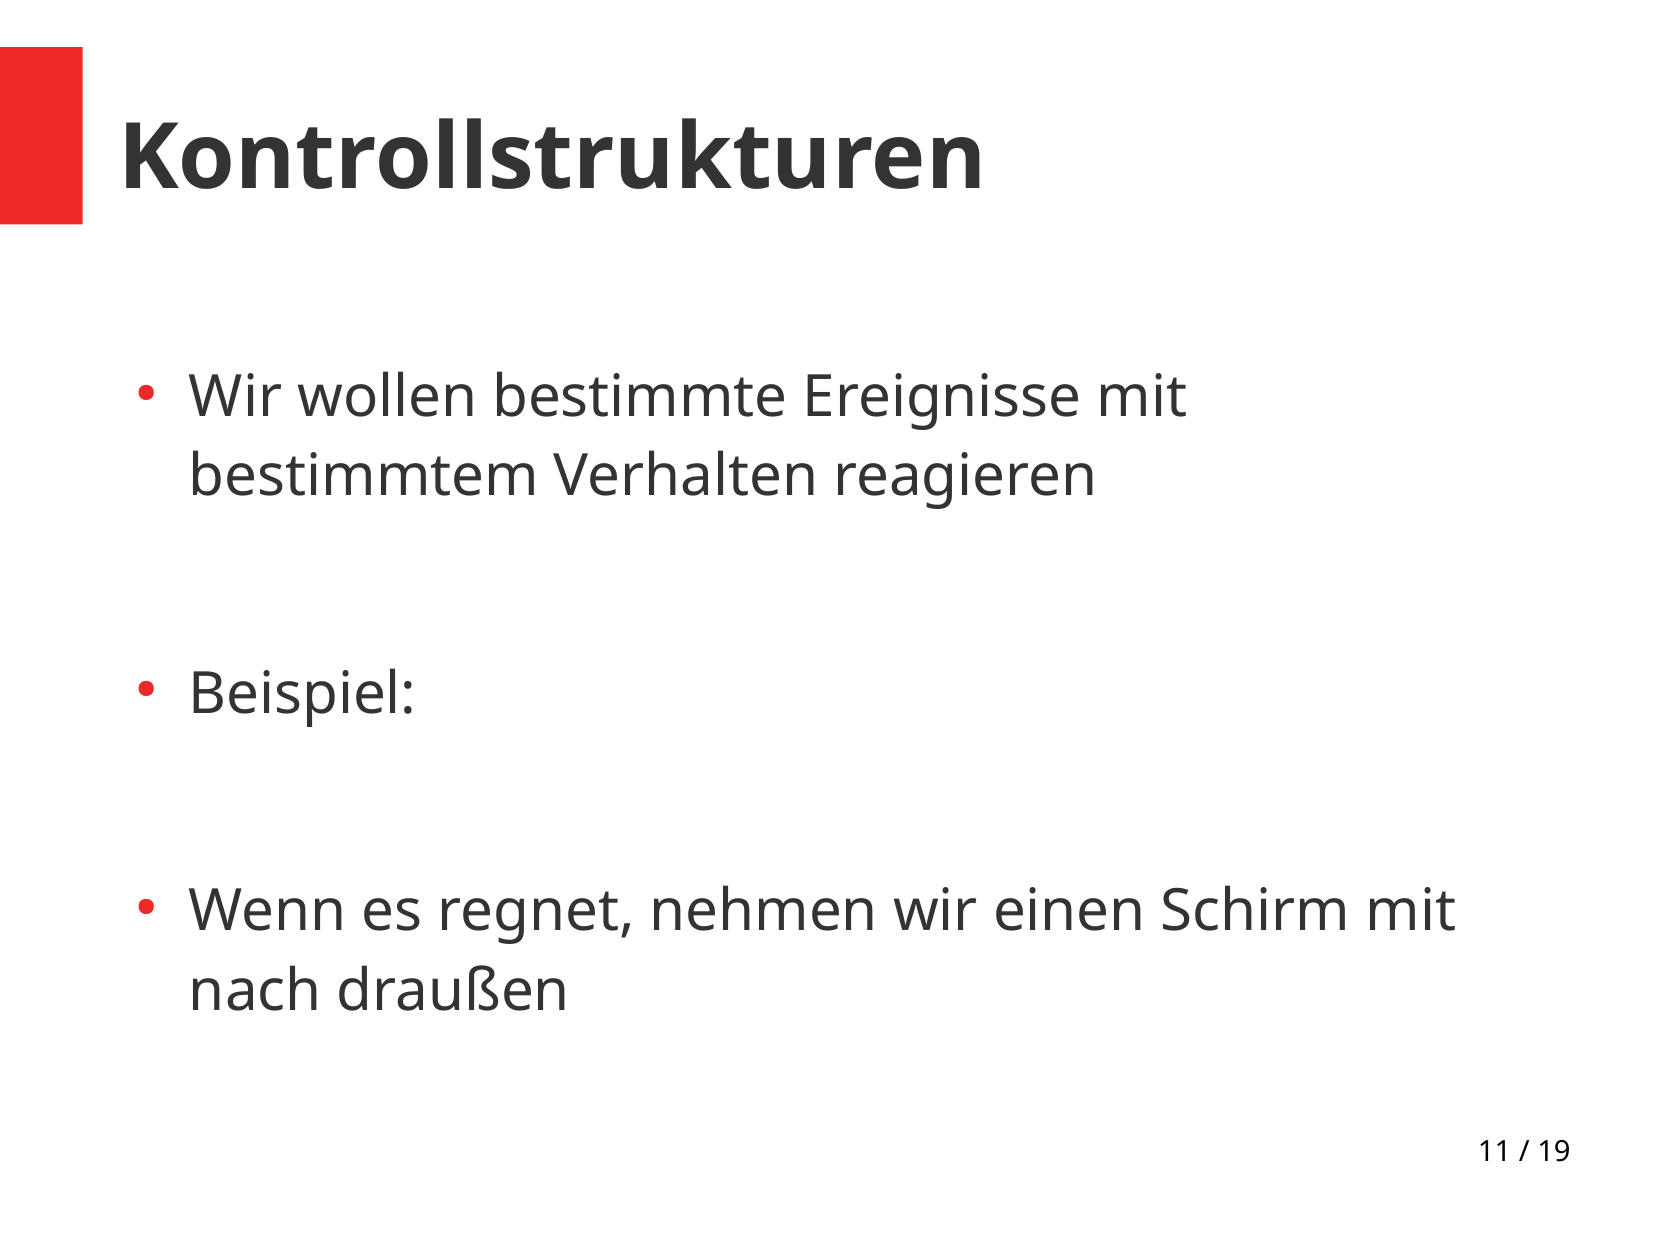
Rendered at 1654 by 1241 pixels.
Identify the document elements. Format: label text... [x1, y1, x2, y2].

title Kontrollstrukturen [118, 49, 1571, 257]
list Wir wollen bestimmte Ereignisse mit bestimmtem Verhalten reagieren Beispiel: Wenn es regnet, nehmen wir einen Schirm mit nach draußen [118, 354, 1536, 1074]
